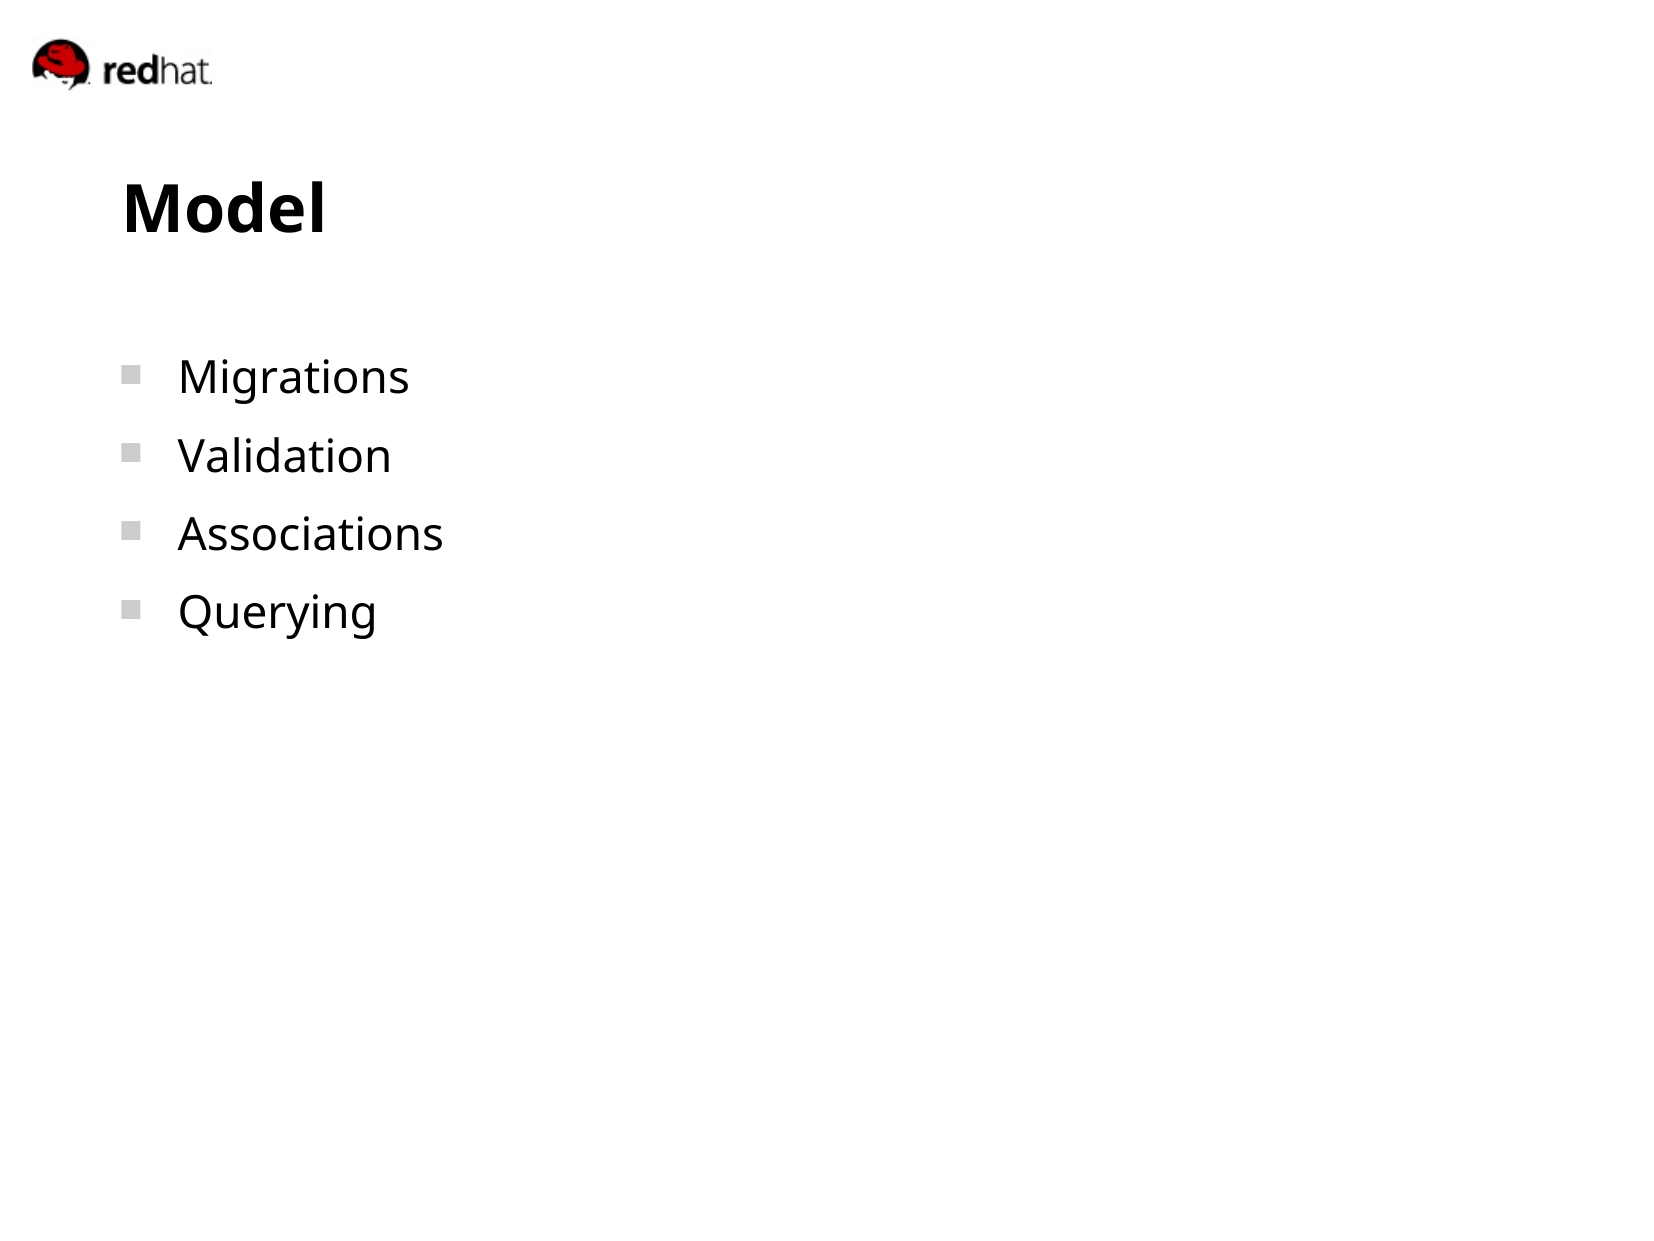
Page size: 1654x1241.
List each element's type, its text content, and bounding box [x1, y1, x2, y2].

picture [31, 37, 212, 98]
title Model [121, 102, 1534, 310]
list Migrations Validation Associations Querying [121, 344, 1534, 1127]
